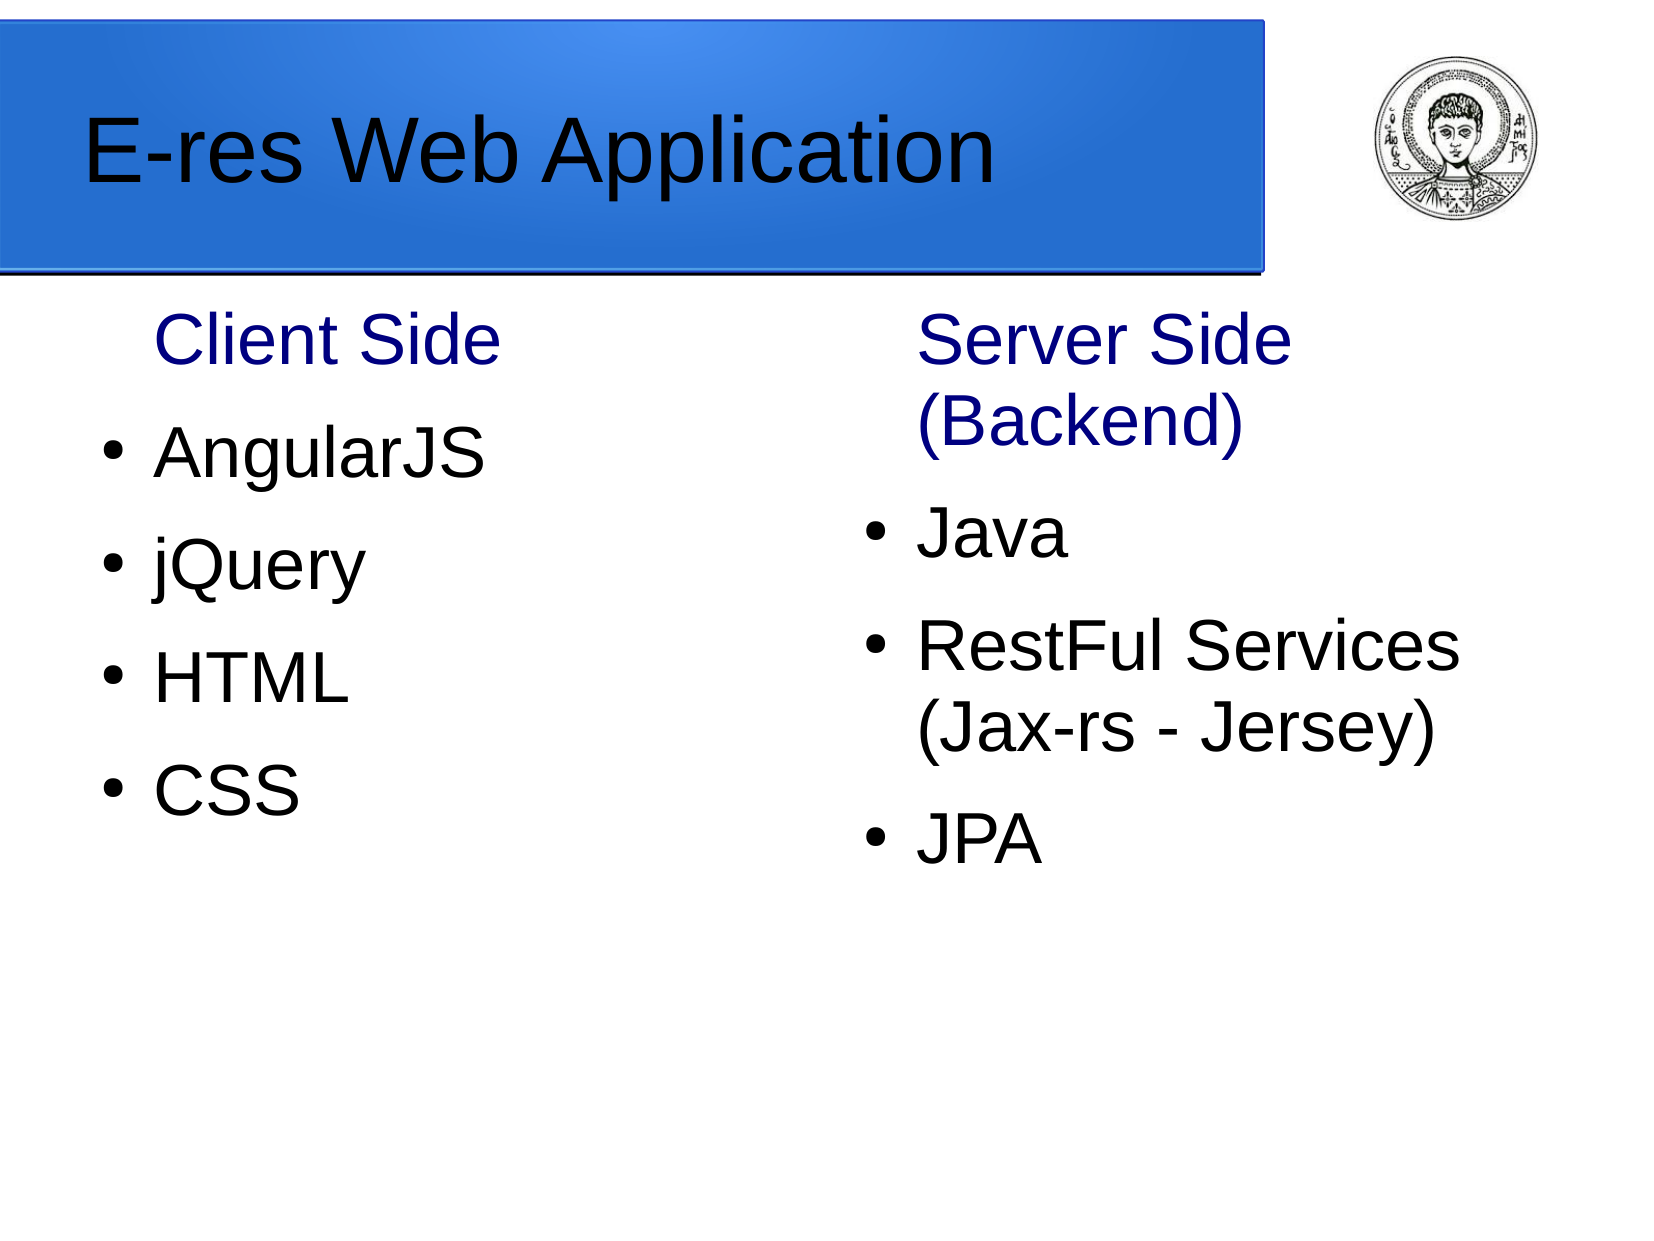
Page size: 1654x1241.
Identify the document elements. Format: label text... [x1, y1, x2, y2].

list Server Side (Backend) Java RestFul Services (Jax-rs - Jersey) JPA [845, 299, 1572, 1019]
title E-res Web Application [82, 47, 1235, 252]
picture [1373, 56, 1539, 222]
list Client Side AngularJS jQuery HTML CSS [82, 299, 809, 1019]
